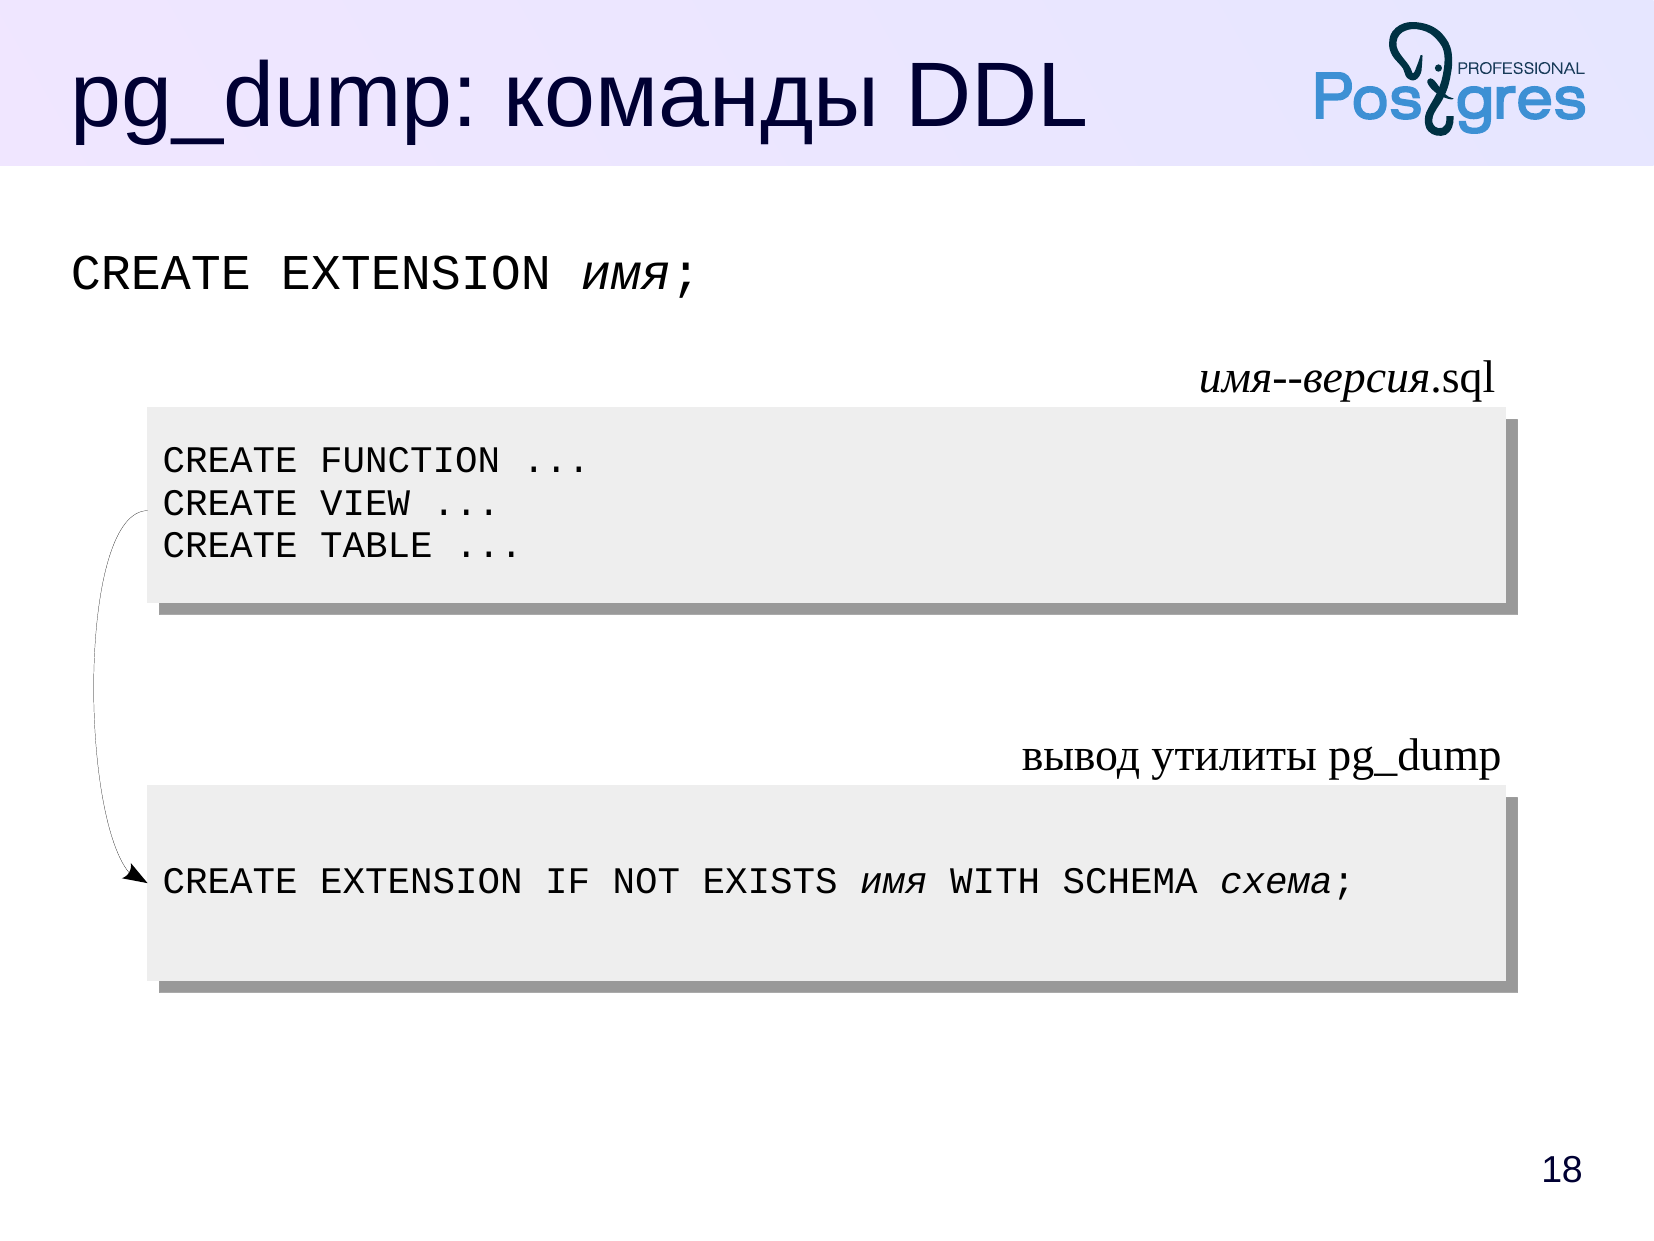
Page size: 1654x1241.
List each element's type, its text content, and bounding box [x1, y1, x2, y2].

text_box вывод утилиты pg_dump [1007, 722, 1517, 789]
text_box CREATE FUNCTION ... CREATE VIEW ... CREATE TABLE ... [147, 407, 1506, 603]
title pg_dump: команды DDL [70, 43, 1241, 147]
text_box имя--версия.sql [1184, 344, 1511, 411]
list CREATE EXTENSION имя; [70, 248, 1583, 340]
text_box CREATE EXTENSION IF NOT EXISTS имя WITH SCHEMA схема; [147, 785, 1506, 981]
